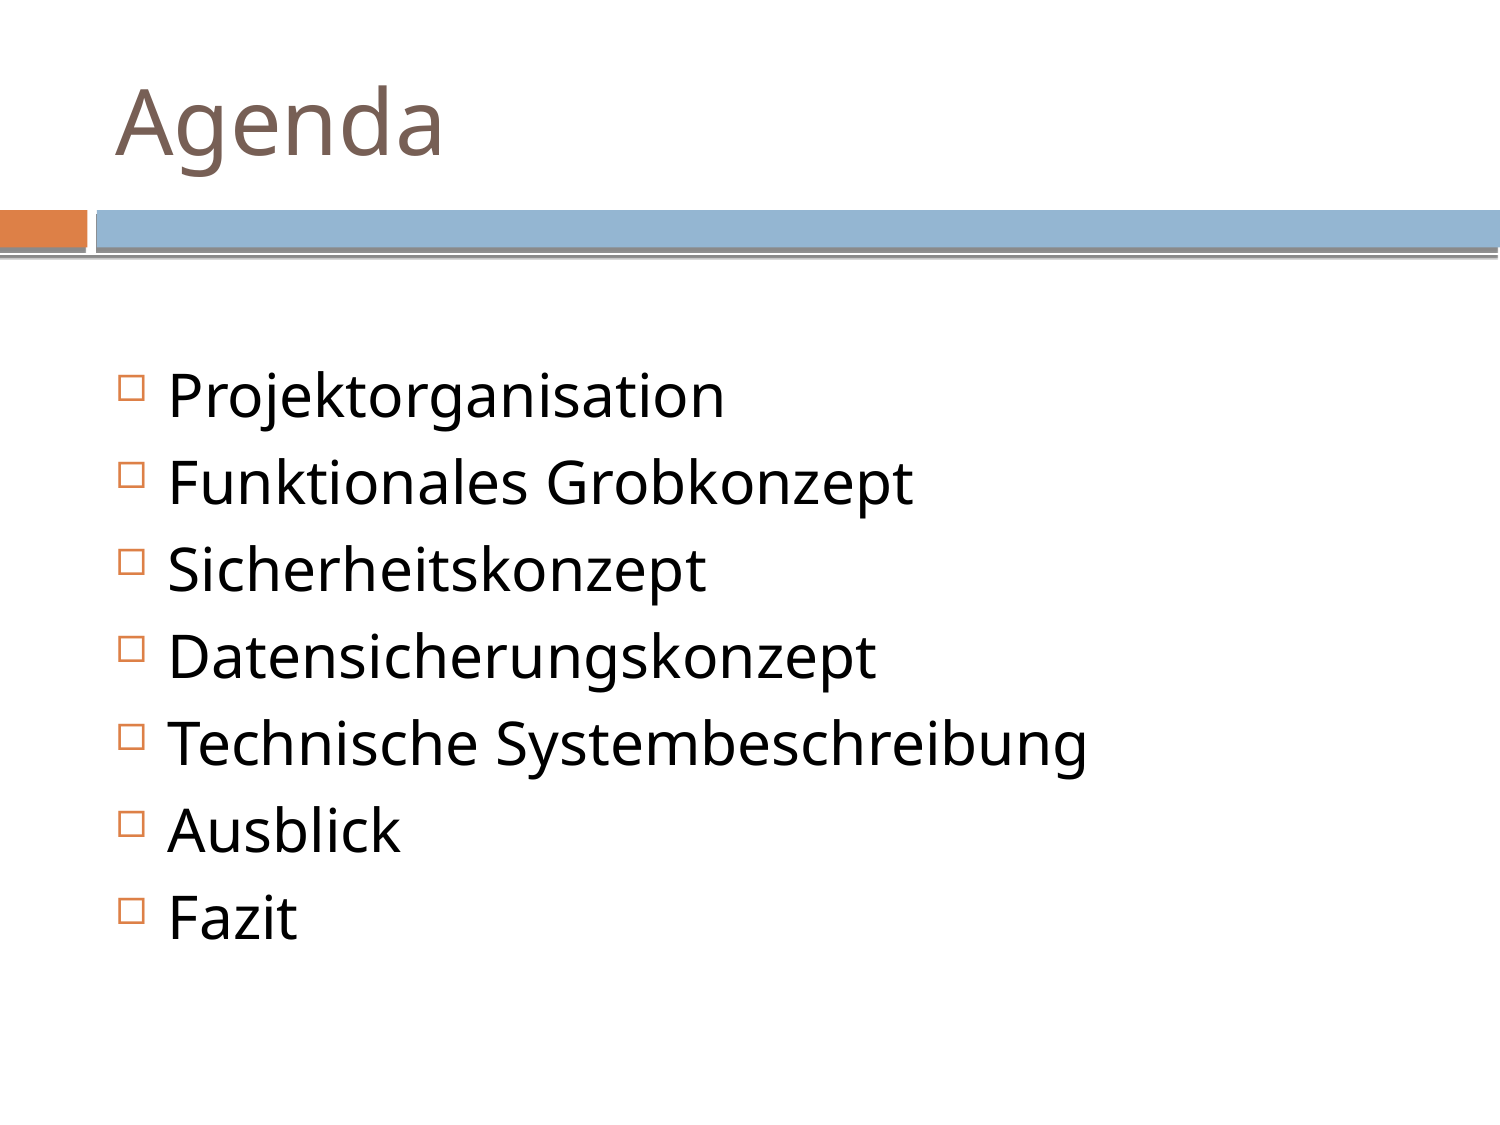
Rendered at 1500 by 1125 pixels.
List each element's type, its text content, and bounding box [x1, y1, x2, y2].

list Projektorganisation Funktionales Grobkonzept Sicherheitskonzept Datensicherungskonzept Technische Systembeschreibung Ausblick Fazit [100, 262, 1438, 1000]
title Agenda [100, 37, 1438, 200]
